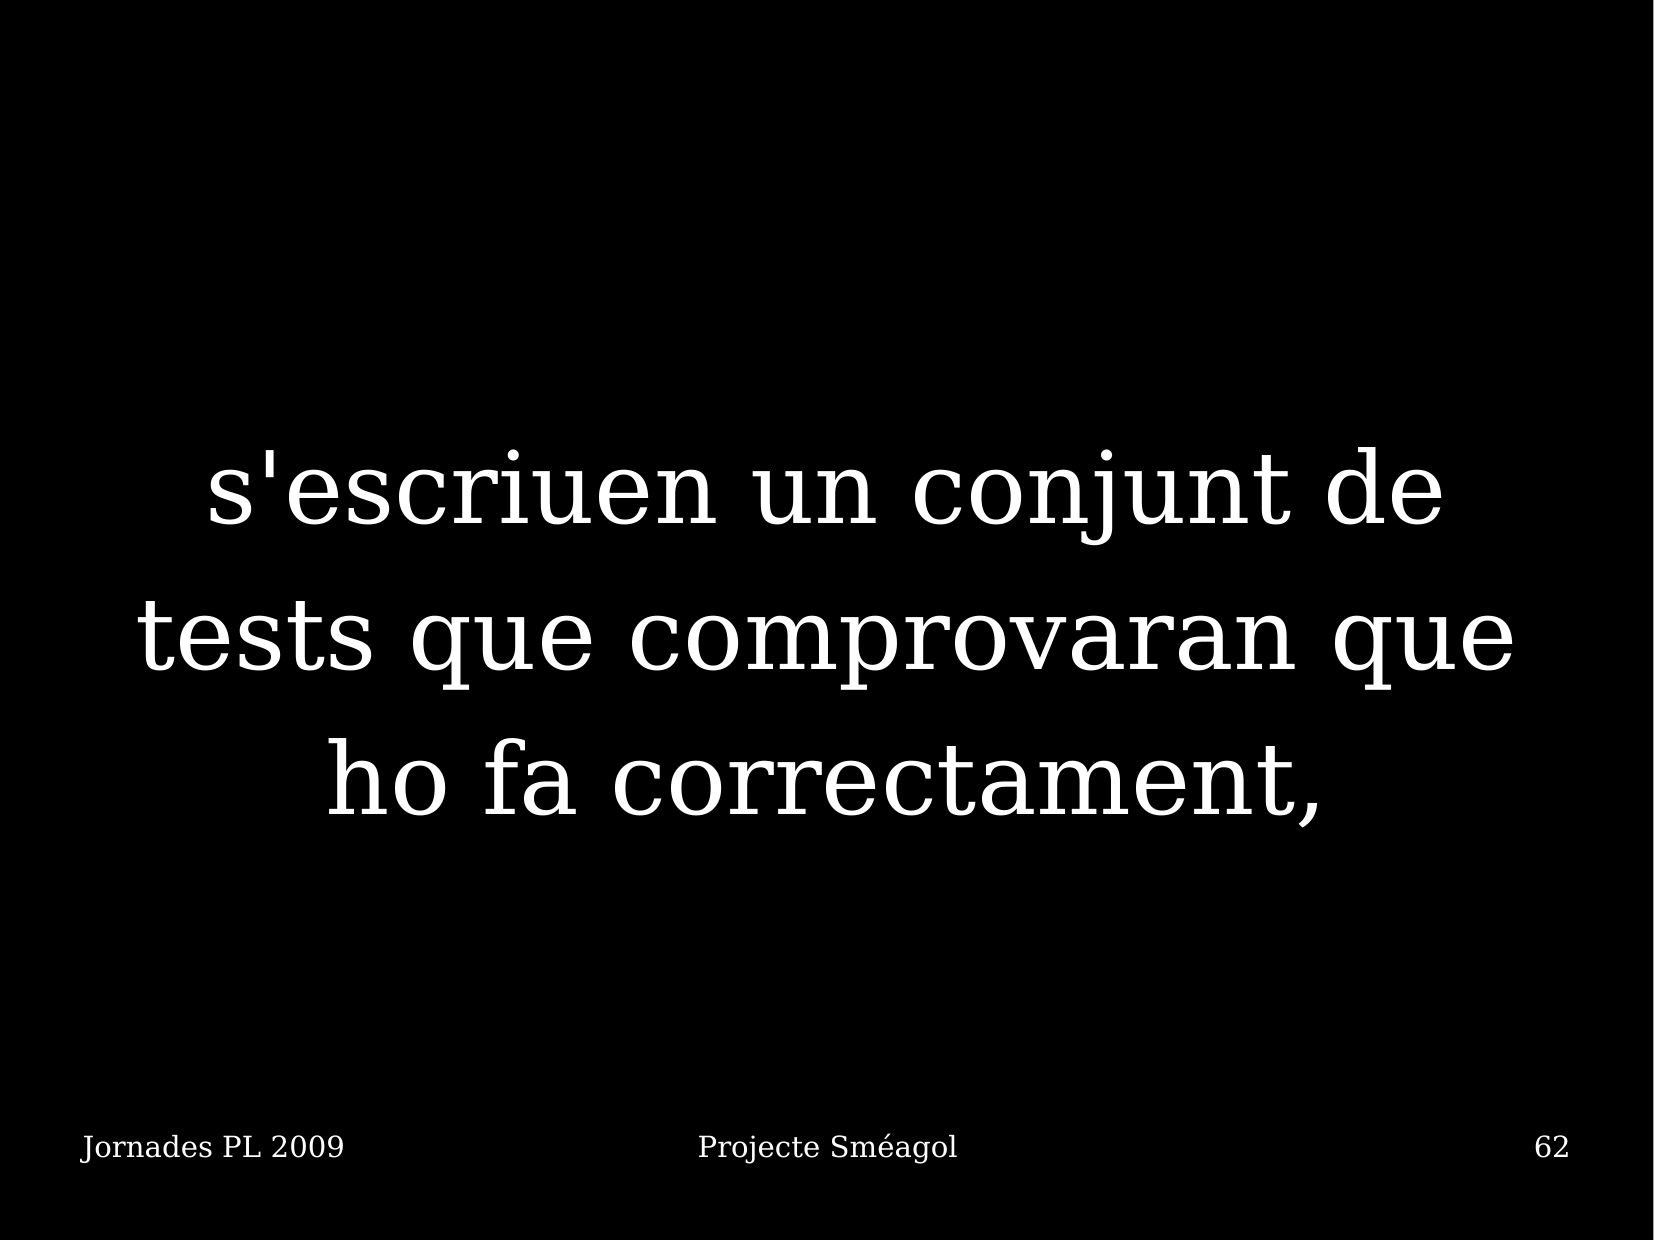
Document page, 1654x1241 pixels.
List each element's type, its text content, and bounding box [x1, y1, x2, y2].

title s'escriuen un conjunt de tests que comprovaran que ho fa correctament, [82, 116, 1571, 1124]
